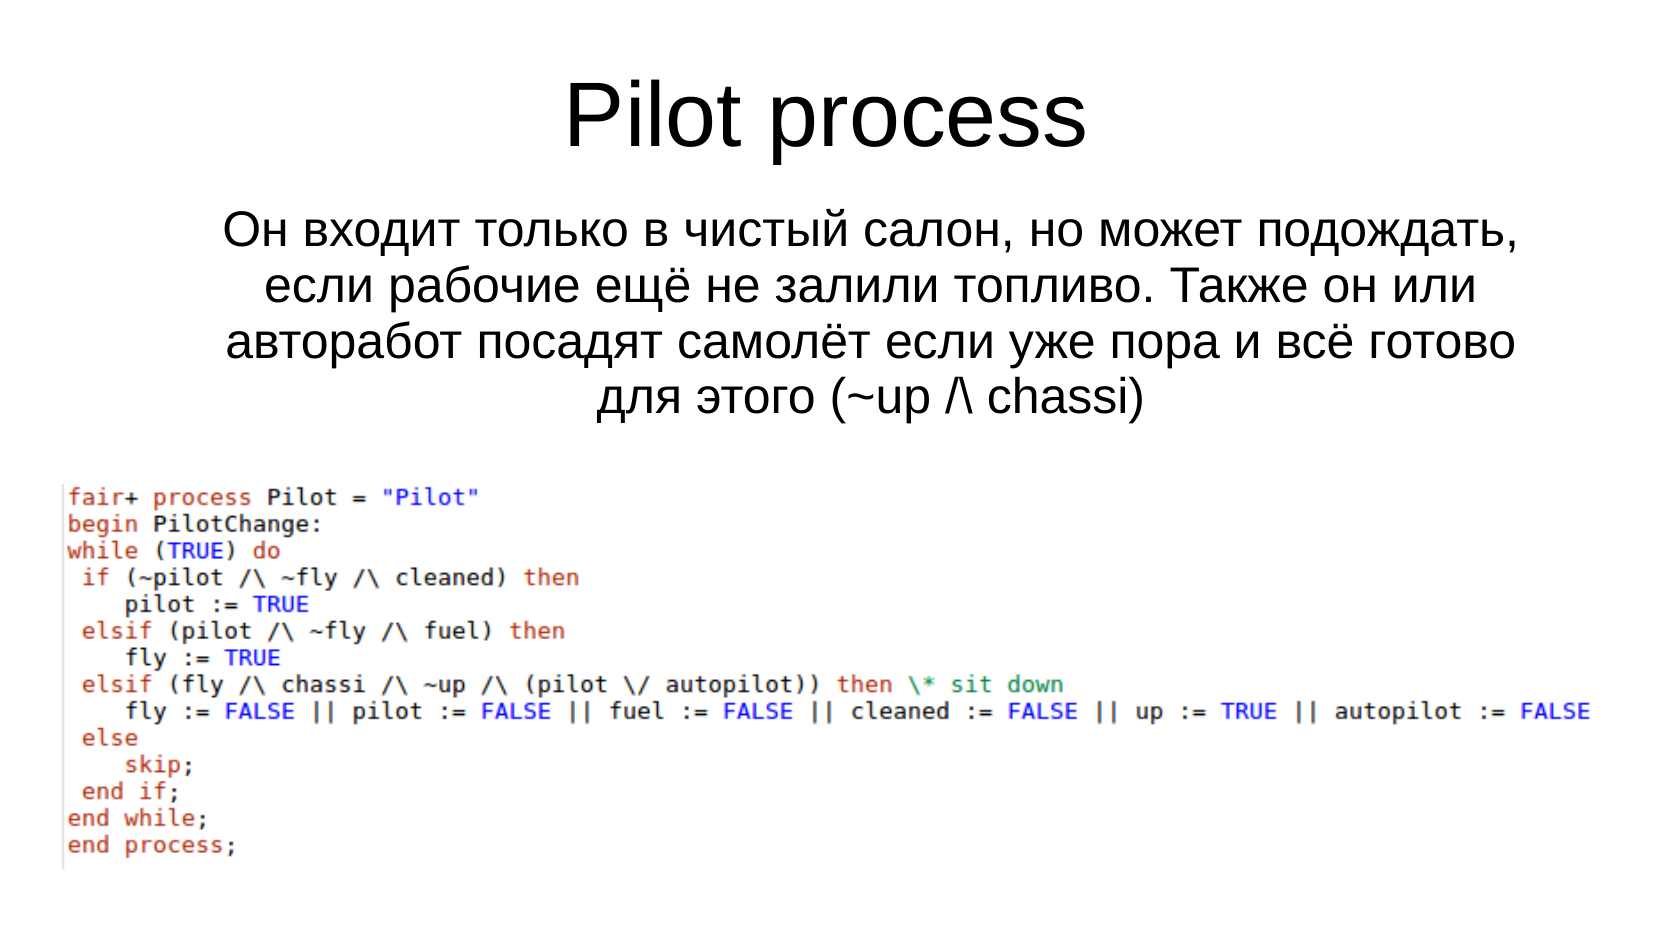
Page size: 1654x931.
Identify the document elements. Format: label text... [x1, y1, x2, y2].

picture [59, 484, 1625, 869]
title Pilot process [82, 12, 1571, 218]
title Он входит только в чистый салон, но может подождать, если рабочие ещё не залили топливо. Также он или авторабот посадят самолёт если уже пора и всё готово для этого (~up /\ chassi) [177, 145, 1565, 481]
